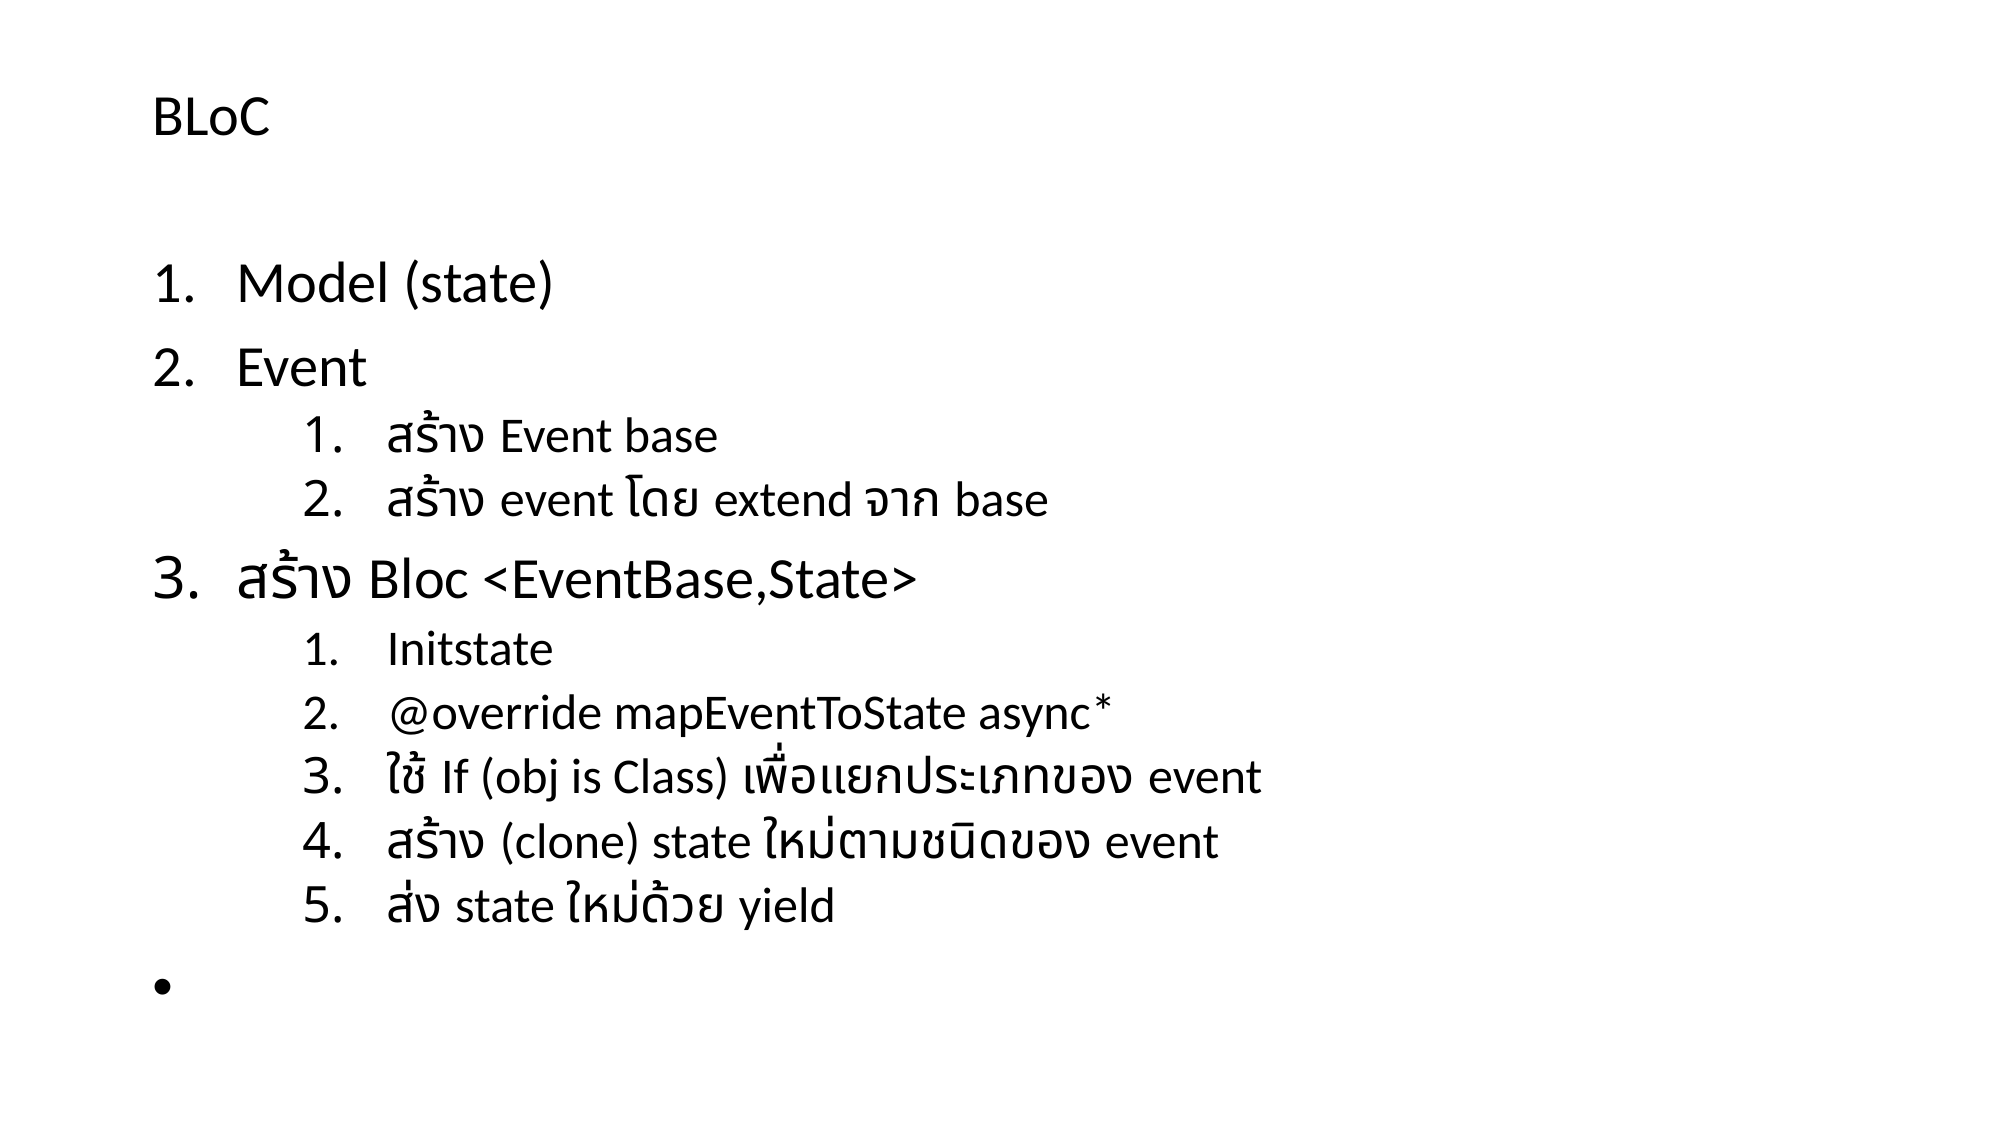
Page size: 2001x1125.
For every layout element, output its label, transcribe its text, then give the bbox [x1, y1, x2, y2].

list BLoC Model (state) Event สร้าง Event base สร้าง event โดย extend จาก base สร้าง Bloc <EventBase,State> Initstate @override mapEventToState async* ใช้ If (obj is Class) เพื่อแยกประเภทของ event สร้าง (clone) state ใหม่ตามชนิดของ event ส่ง state ใหม่ด้วย yield [137, 77, 1863, 1014]
